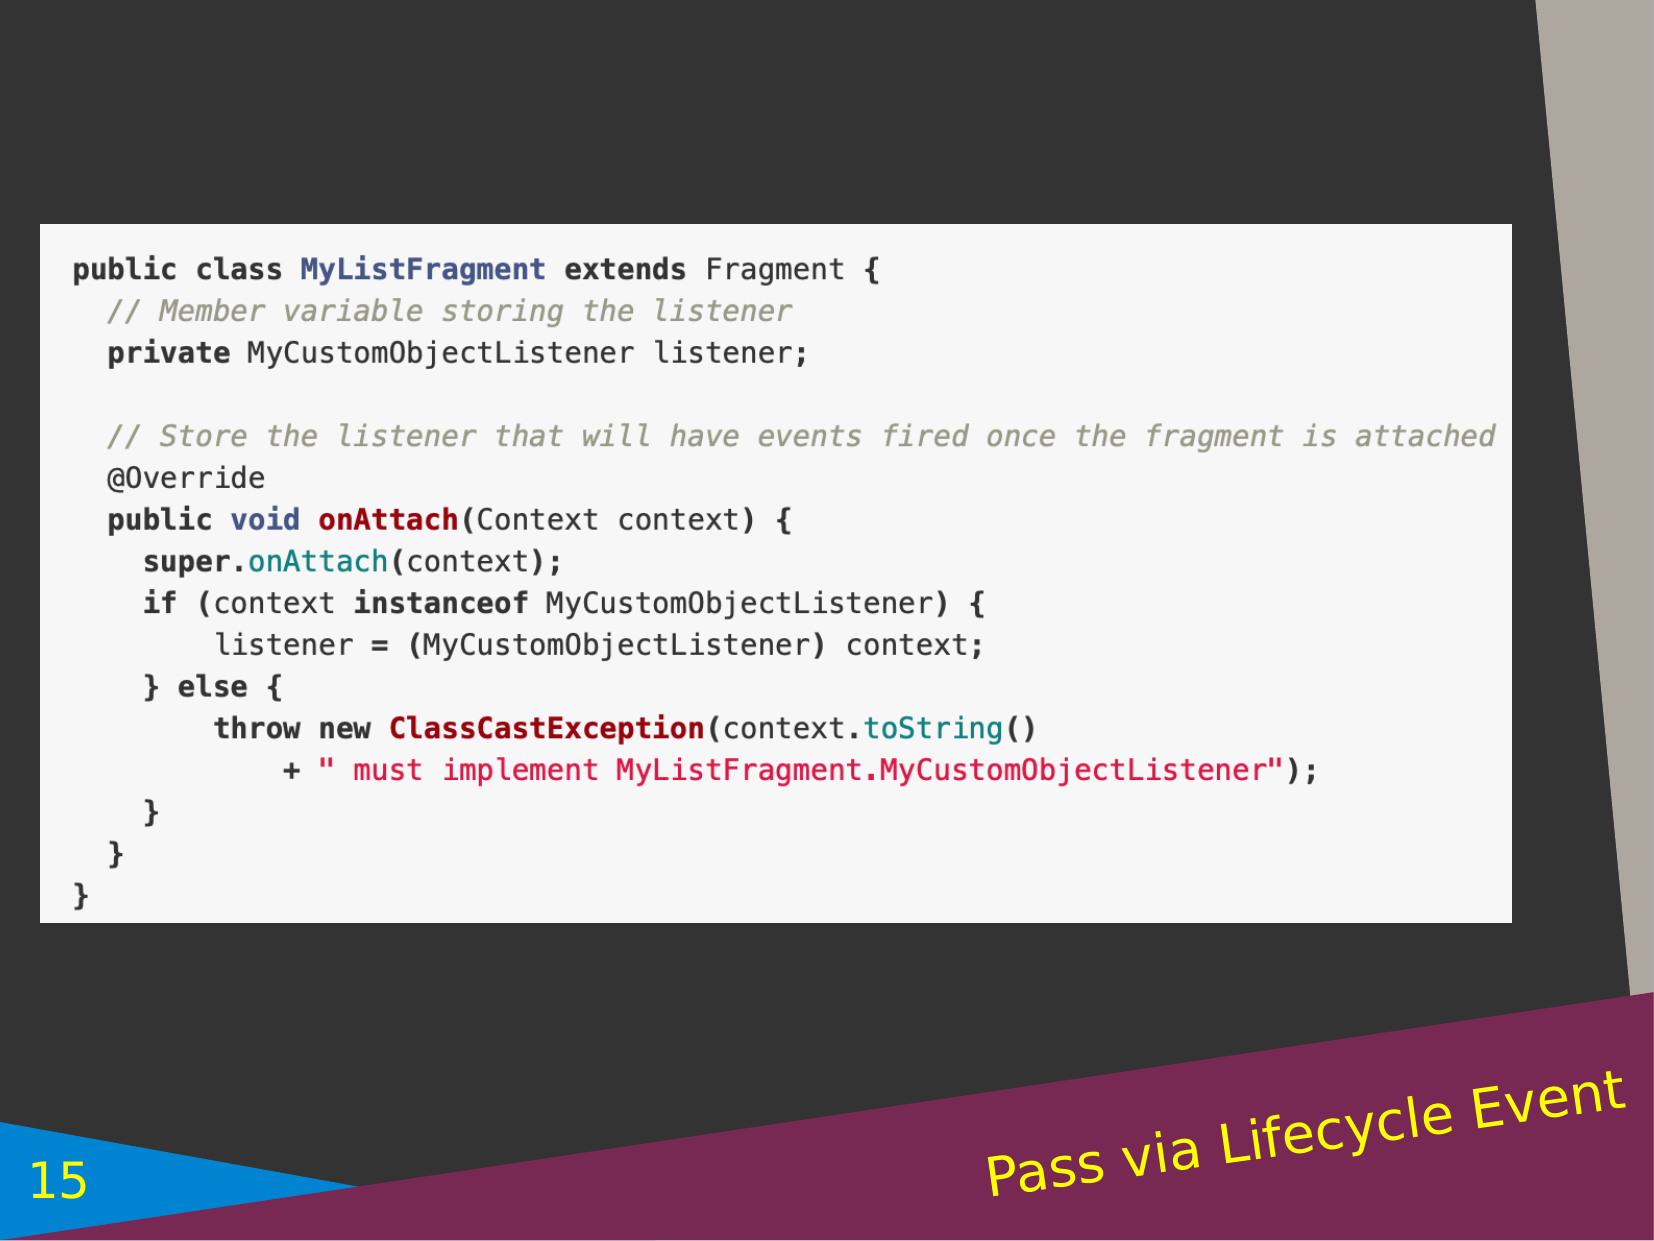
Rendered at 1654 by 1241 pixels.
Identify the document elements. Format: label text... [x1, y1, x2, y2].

picture [40, 224, 1512, 923]
title Pass via Lifecycle Event [956, 995, 1654, 1241]
